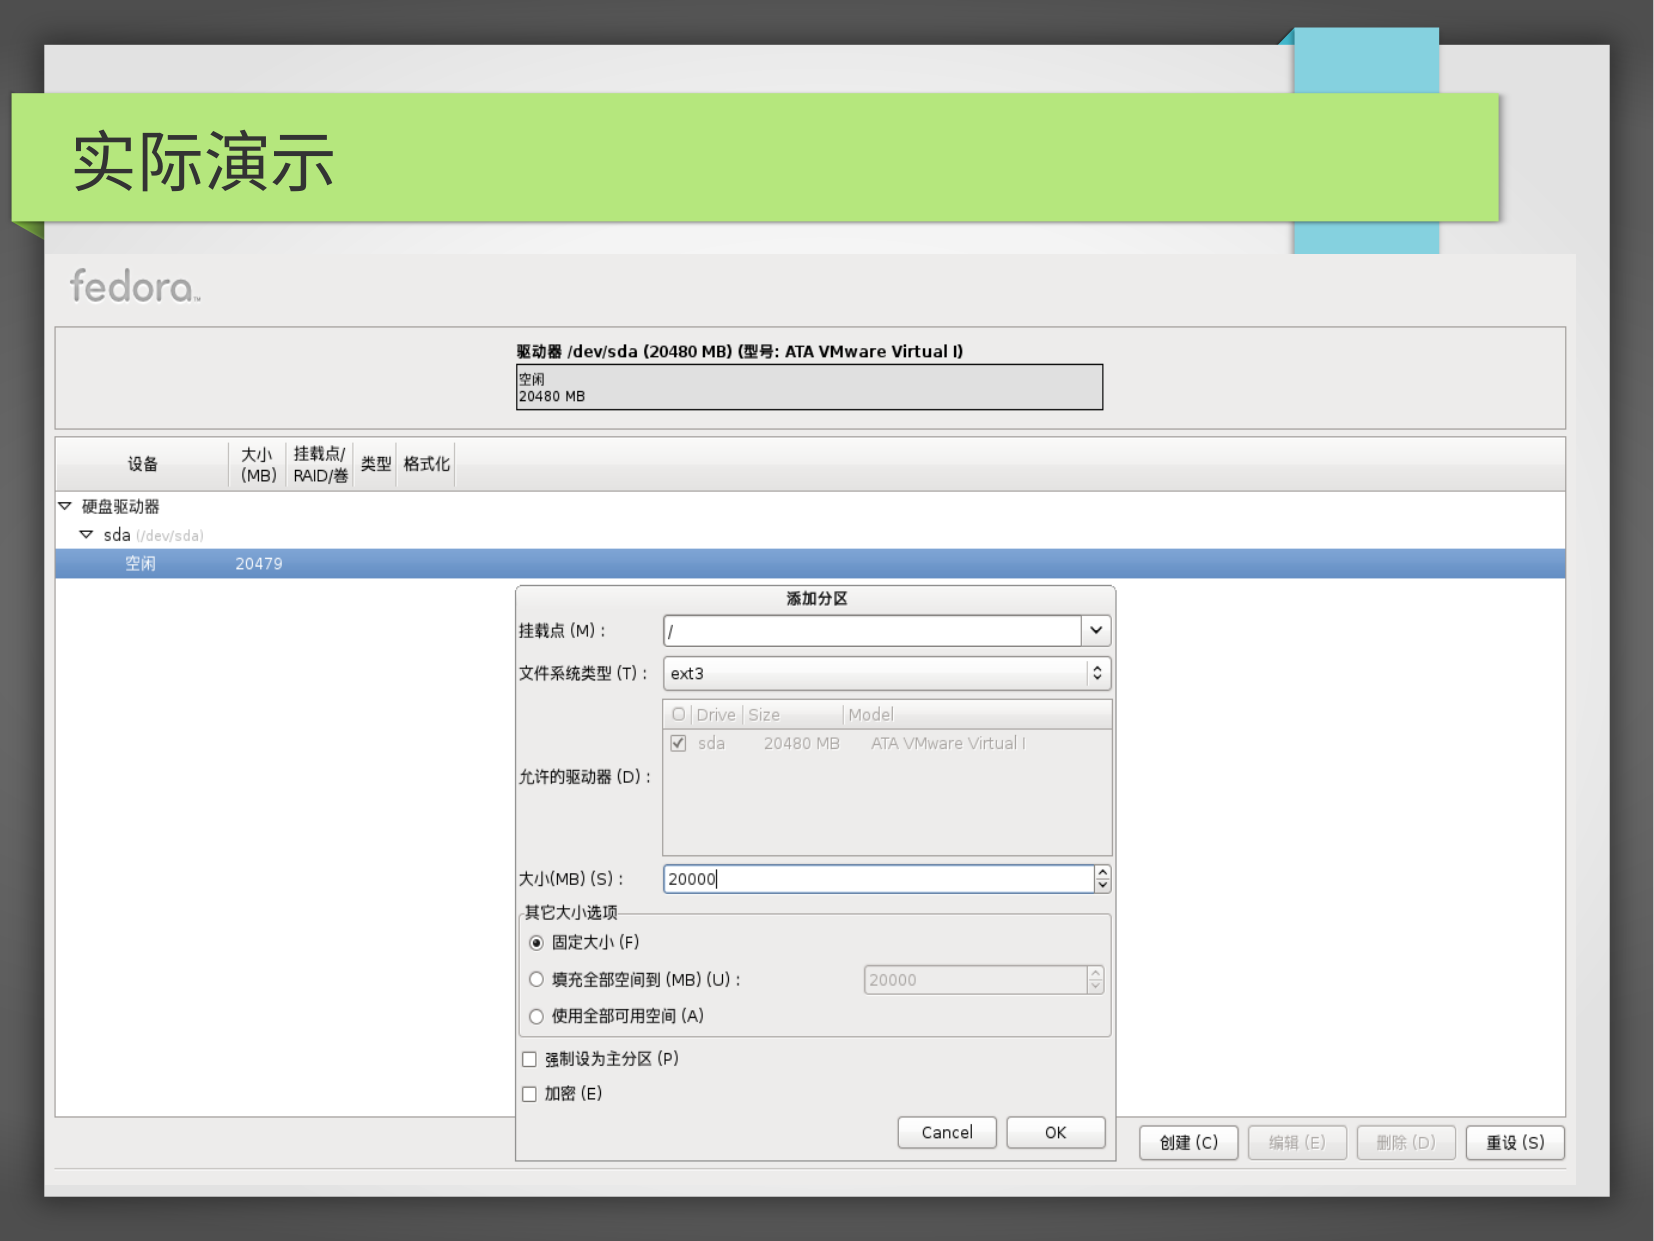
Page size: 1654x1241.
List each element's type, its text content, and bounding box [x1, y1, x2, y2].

picture [0, 0, 1654, 1241]
title 实际演示 [82, 49, 1571, 254]
